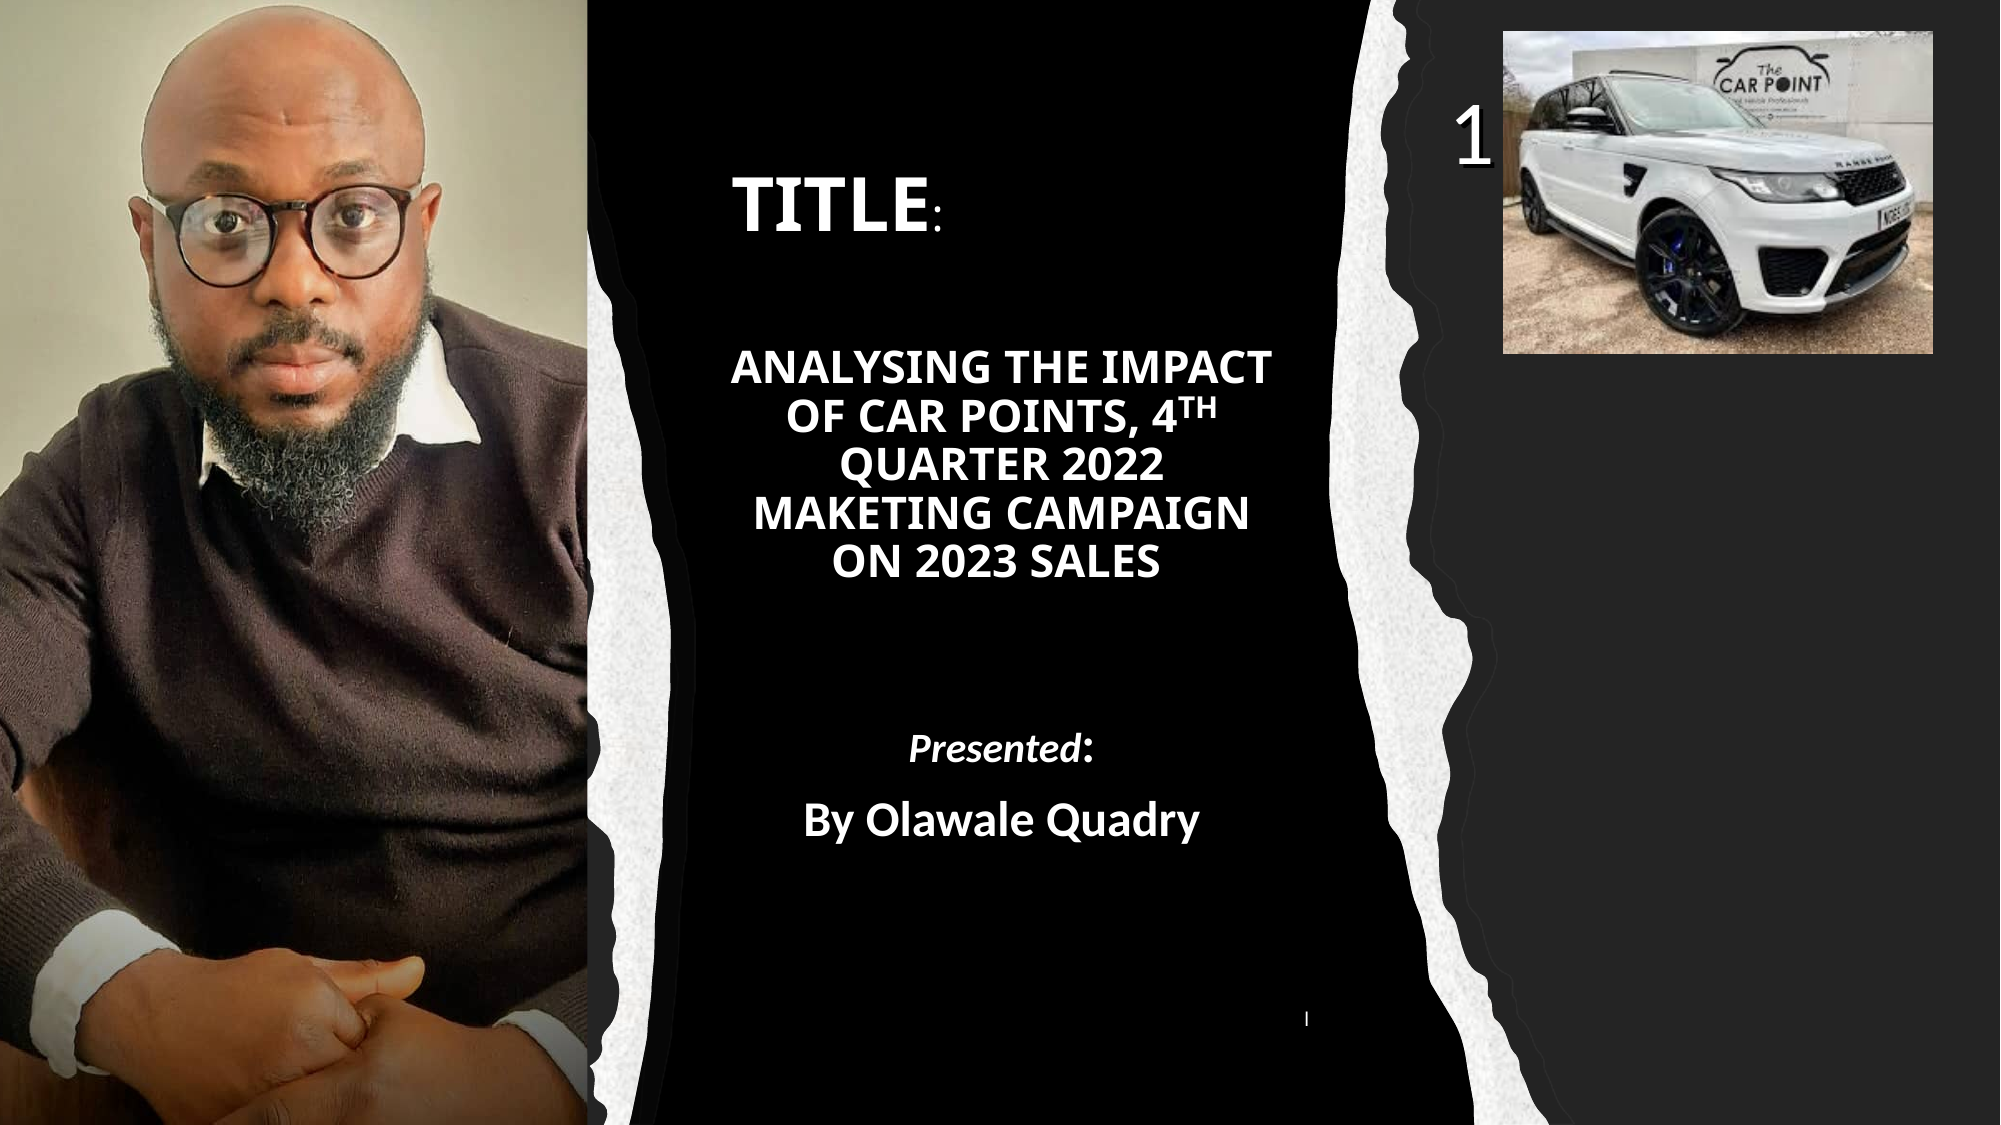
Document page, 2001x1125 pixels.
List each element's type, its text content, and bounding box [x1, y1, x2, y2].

title Title: Analysing the impact of Car Points, 4th QUARTER 2022 MAKETING CAMPAIGN ON 2023 SALES [714, 138, 1290, 649]
picture [1503, 31, 1933, 354]
picture [0, 0, 588, 1125]
subtitle Presented: By Olawale Quadry [714, 711, 1290, 986]
text_box l [1289, 988, 1864, 1049]
text_box [588, 0, 2000, 1125]
